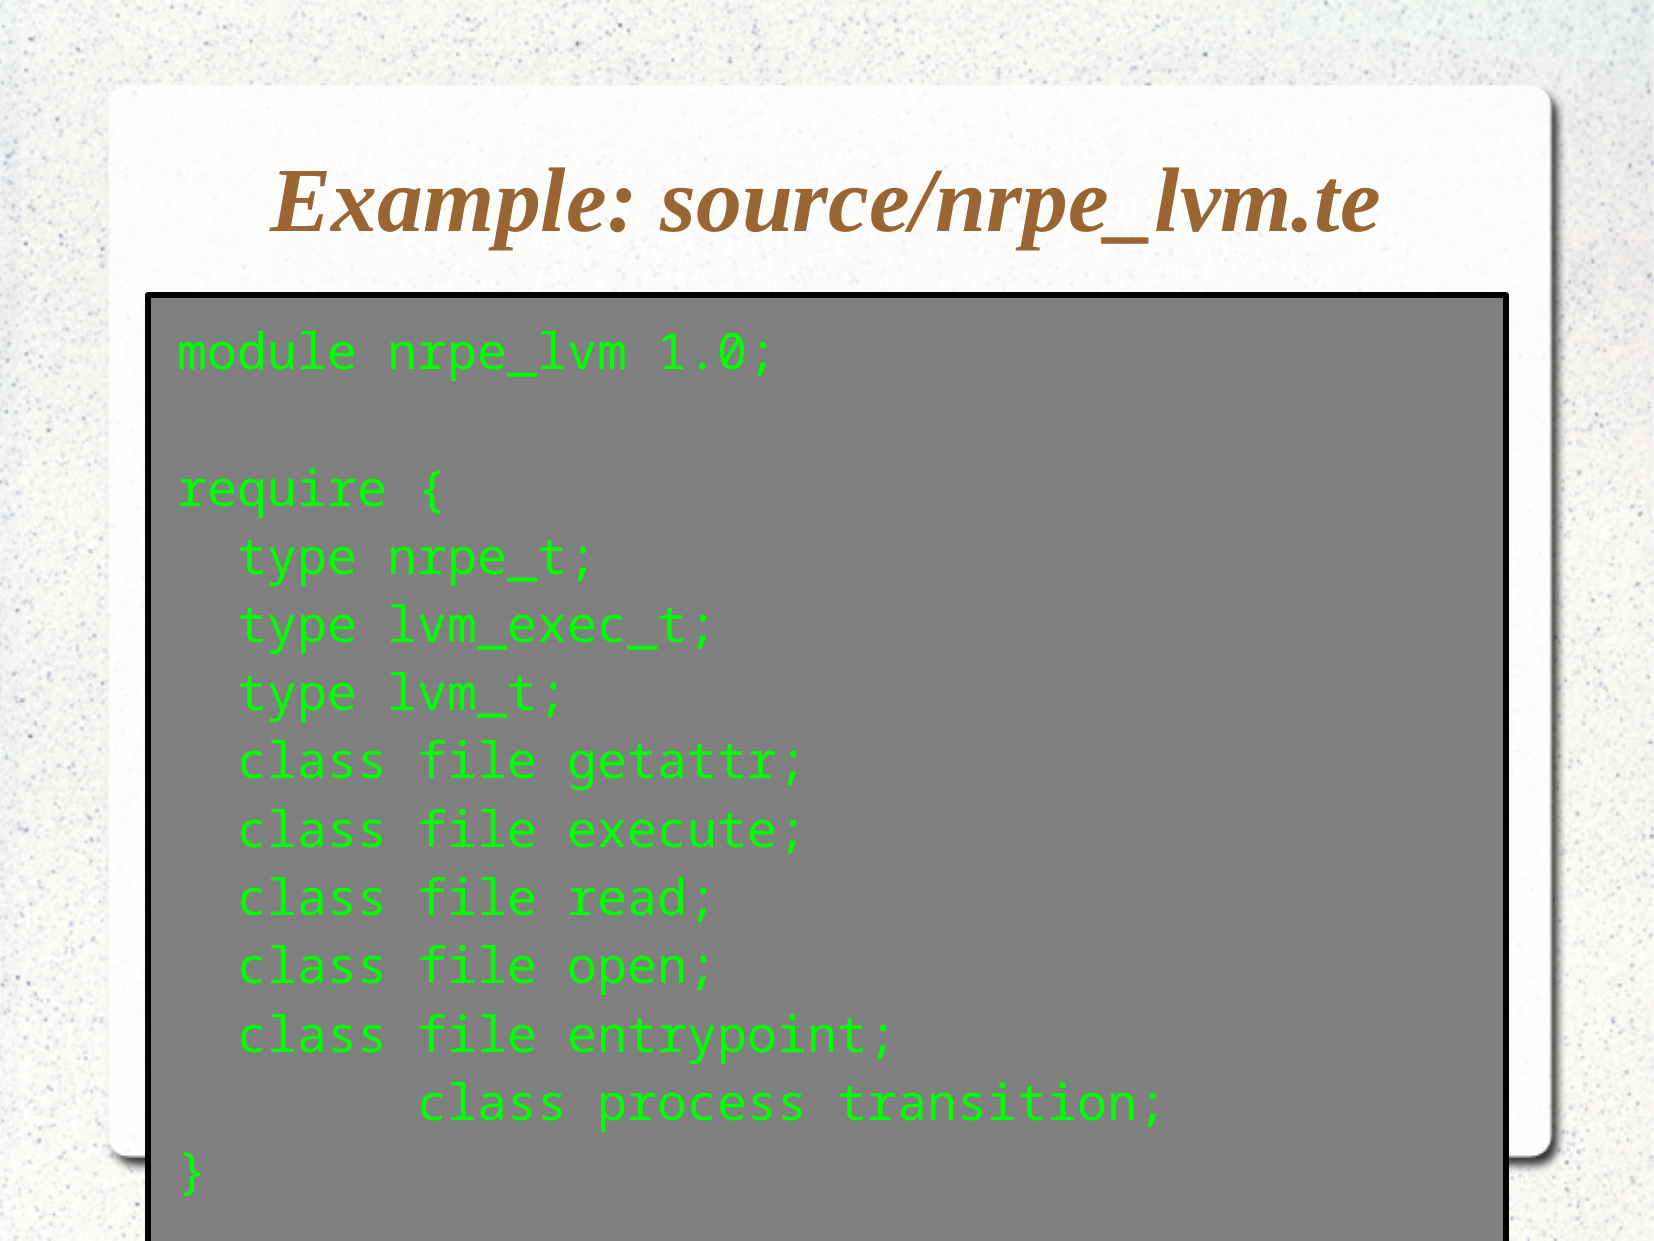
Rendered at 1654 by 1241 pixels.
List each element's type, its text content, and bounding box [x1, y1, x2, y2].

picture [0, 0, 1654, 1241]
title Example: source/nrpe_lvm.te [118, 96, 1536, 304]
text_box module nrpe_lvm 1.0; require { type nrpe_t; type lvm_exec_t; type lvm_t; class file getattr; class file execute; class file read; class file open; class file entrypoint; class process transition; } ... [147, 295, 1506, 1149]
